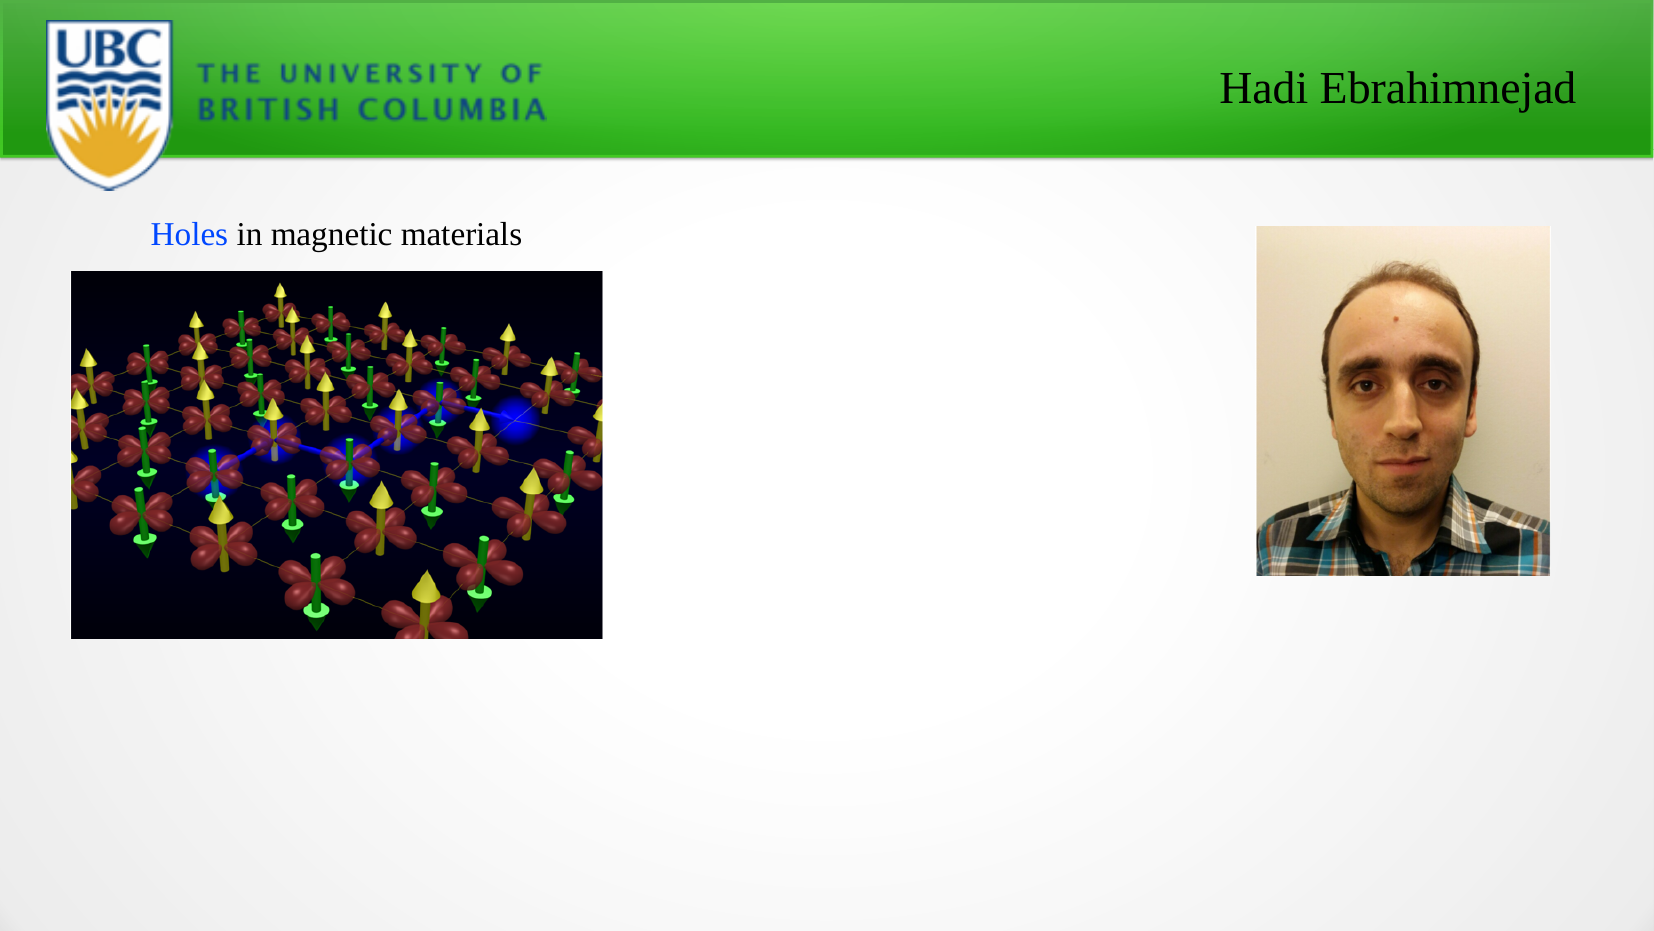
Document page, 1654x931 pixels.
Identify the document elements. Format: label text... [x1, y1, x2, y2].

text_box Holes in magnetic materials [135, 207, 538, 260]
picture [1255, 226, 1551, 576]
picture [70, 271, 603, 639]
picture [46, 20, 547, 191]
title Hadi Ebrahimnejad [547, 35, 1577, 142]
